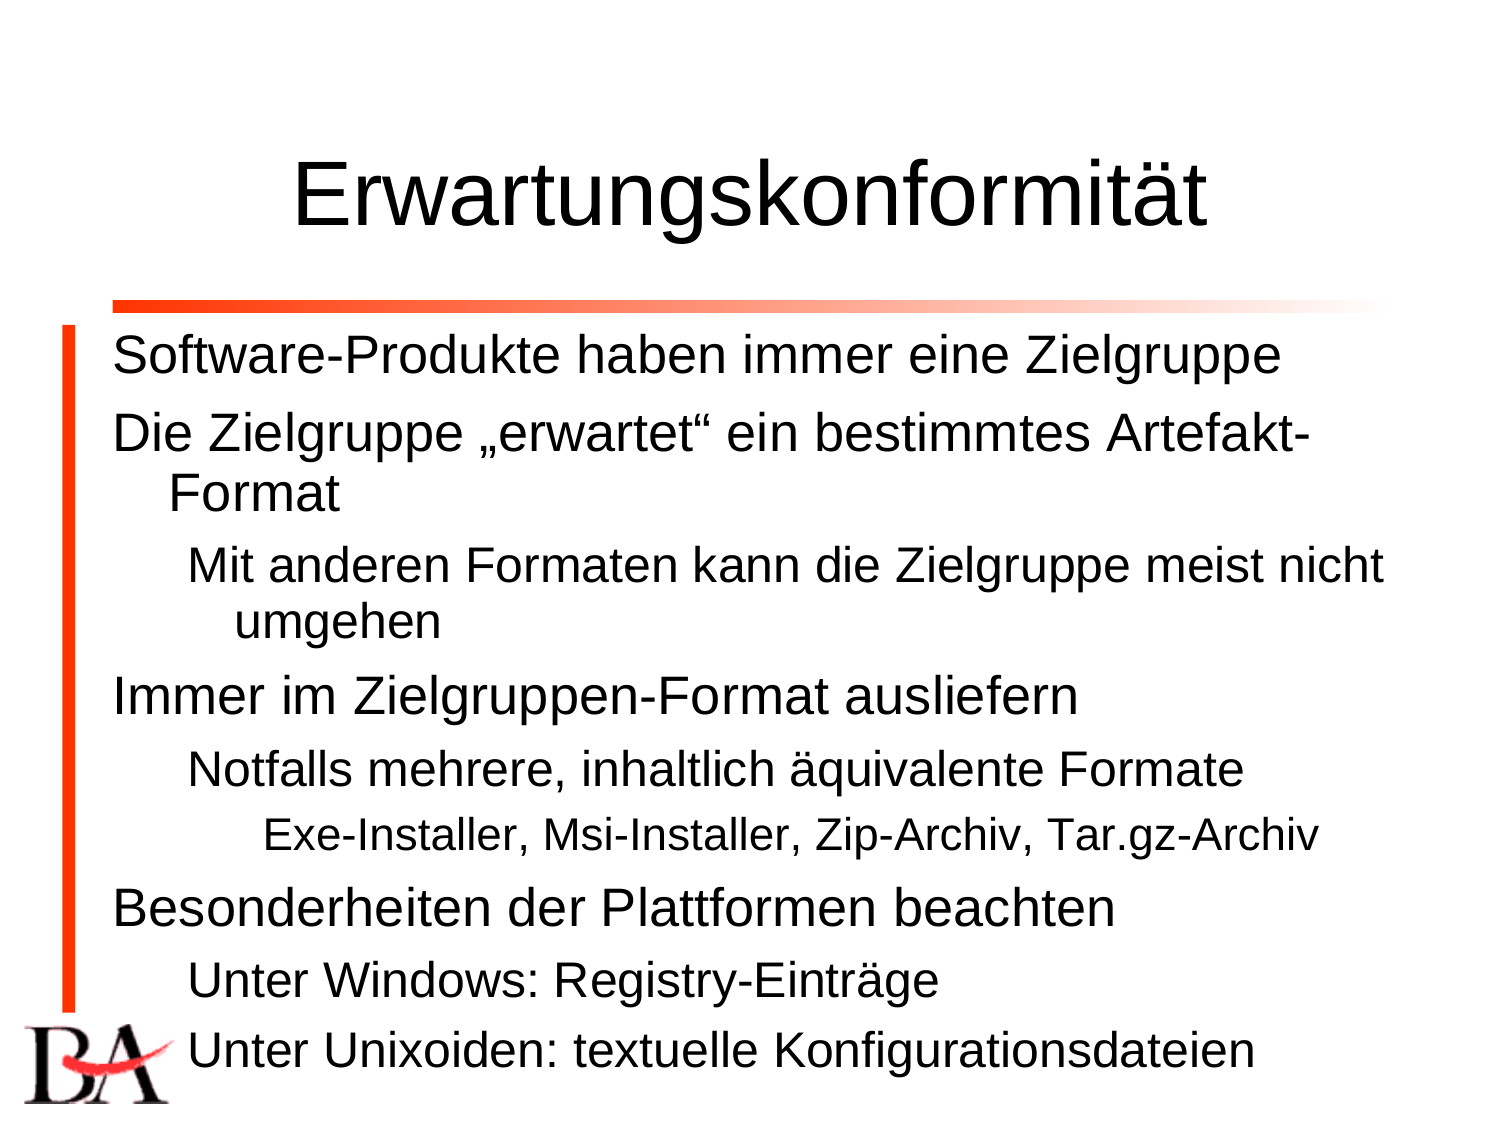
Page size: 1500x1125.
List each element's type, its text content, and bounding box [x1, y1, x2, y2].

list Software-Produkte haben immer eine Zielgruppe Die Zielgruppe „erwartet“ ein bestimmtes Artefakt-Format Mit anderen Formaten kann die Zielgruppe meist nicht umgehen Immer im Zielgruppen-Format ausliefern Notfalls mehrere, inhaltlich äquivalente Formate Exe-Installer, Msi-Installer, Zip-Archiv, Tar.gz-Archiv Besonderheiten der Plattformen beachten Unter Windows: Registry-Einträge Unter Unixoiden: textuelle Konfigurationsdateien [112, 324, 1388, 1078]
title Erwartungskonformität [112, 28, 1388, 324]
picture [24, 1024, 175, 1104]
